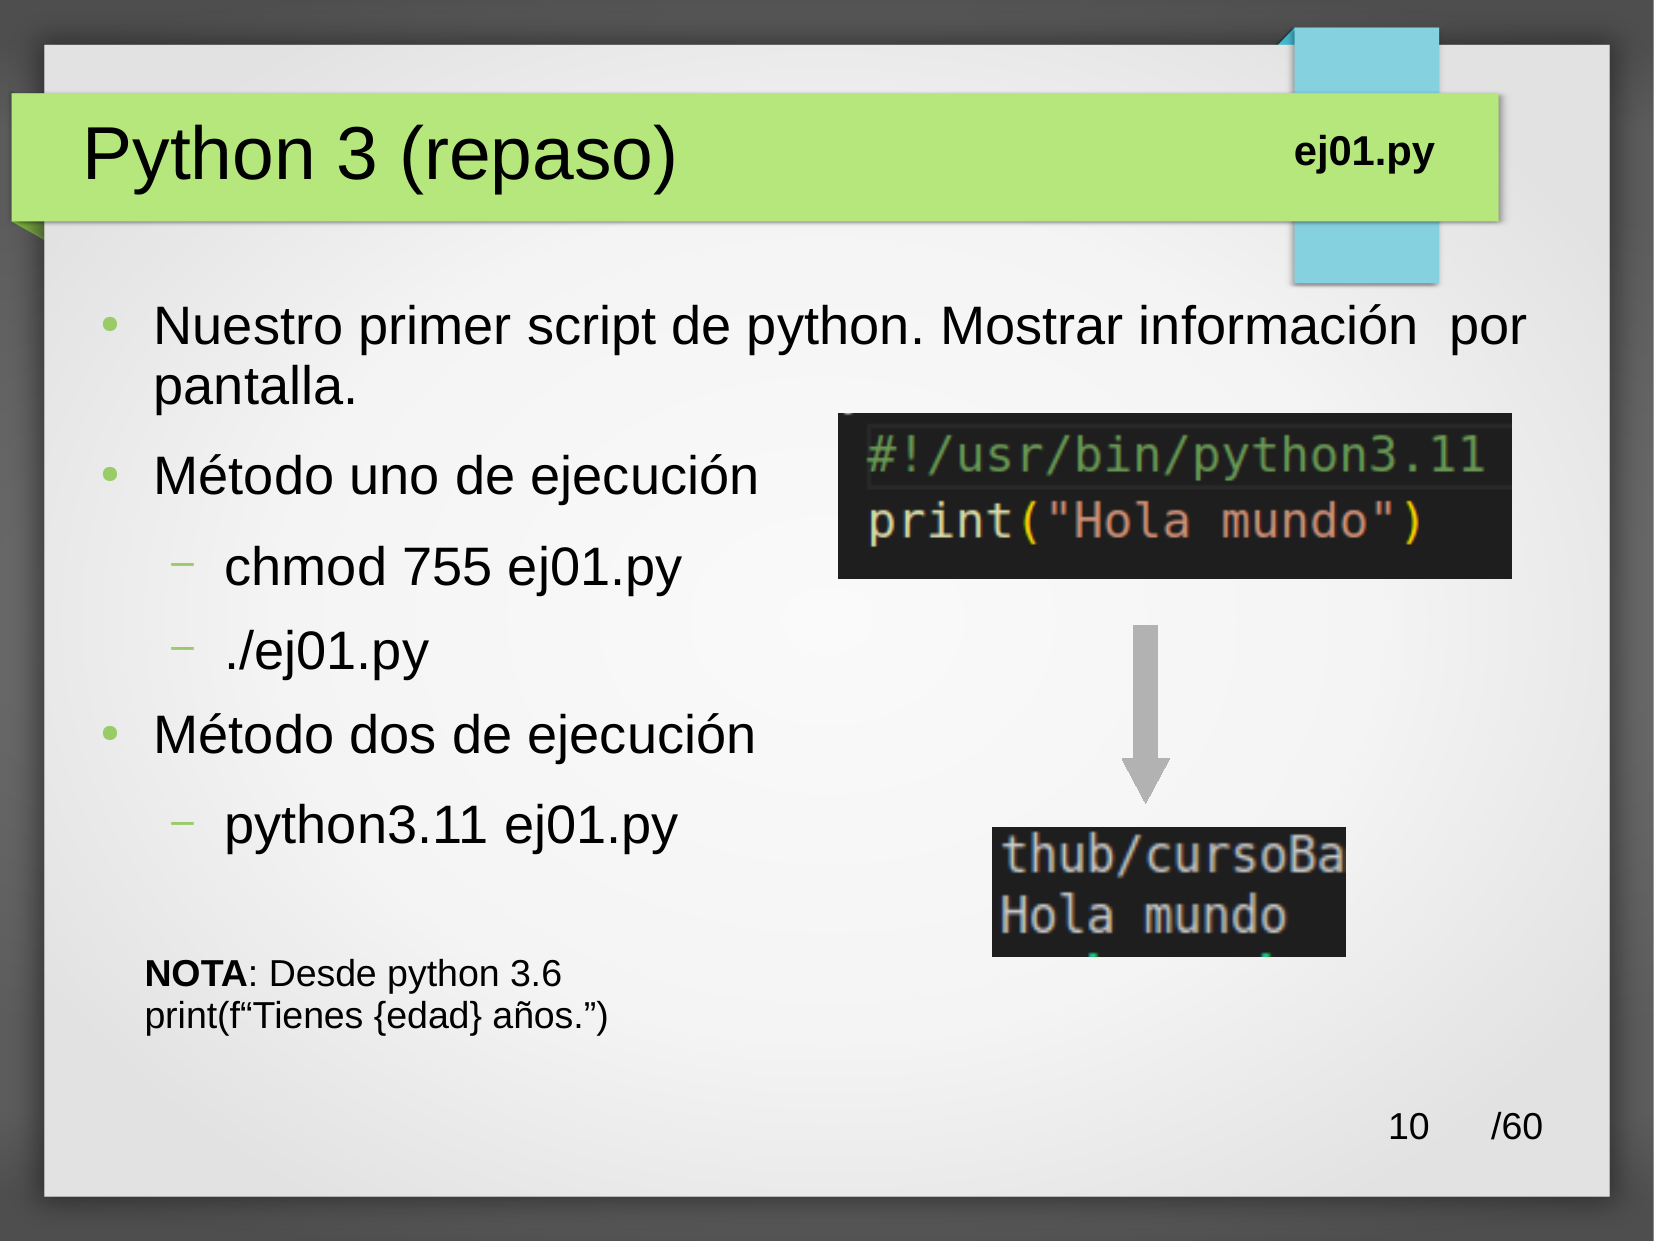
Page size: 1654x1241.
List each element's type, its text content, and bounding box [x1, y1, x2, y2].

text_box <número> [1373, 1098, 1476, 1169]
title Python 3 (repaso) [82, 94, 1264, 213]
text_box ej01.py [1279, 120, 1465, 229]
picture [0, 0, 1654, 1241]
text_box [1122, 625, 1170, 804]
text_box NOTA: Desde python 3.6 print(f“Tienes {edad} años.”) [129, 944, 945, 1044]
text_box /60 [1476, 1098, 1644, 1169]
list Nuestro primer script de python. Mostrar información por pantalla. Método uno de ejecución chmod 755 ej01.py ./ej01.py Método dos de ejecución python3.11 ej01.py [82, 295, 1571, 1015]
